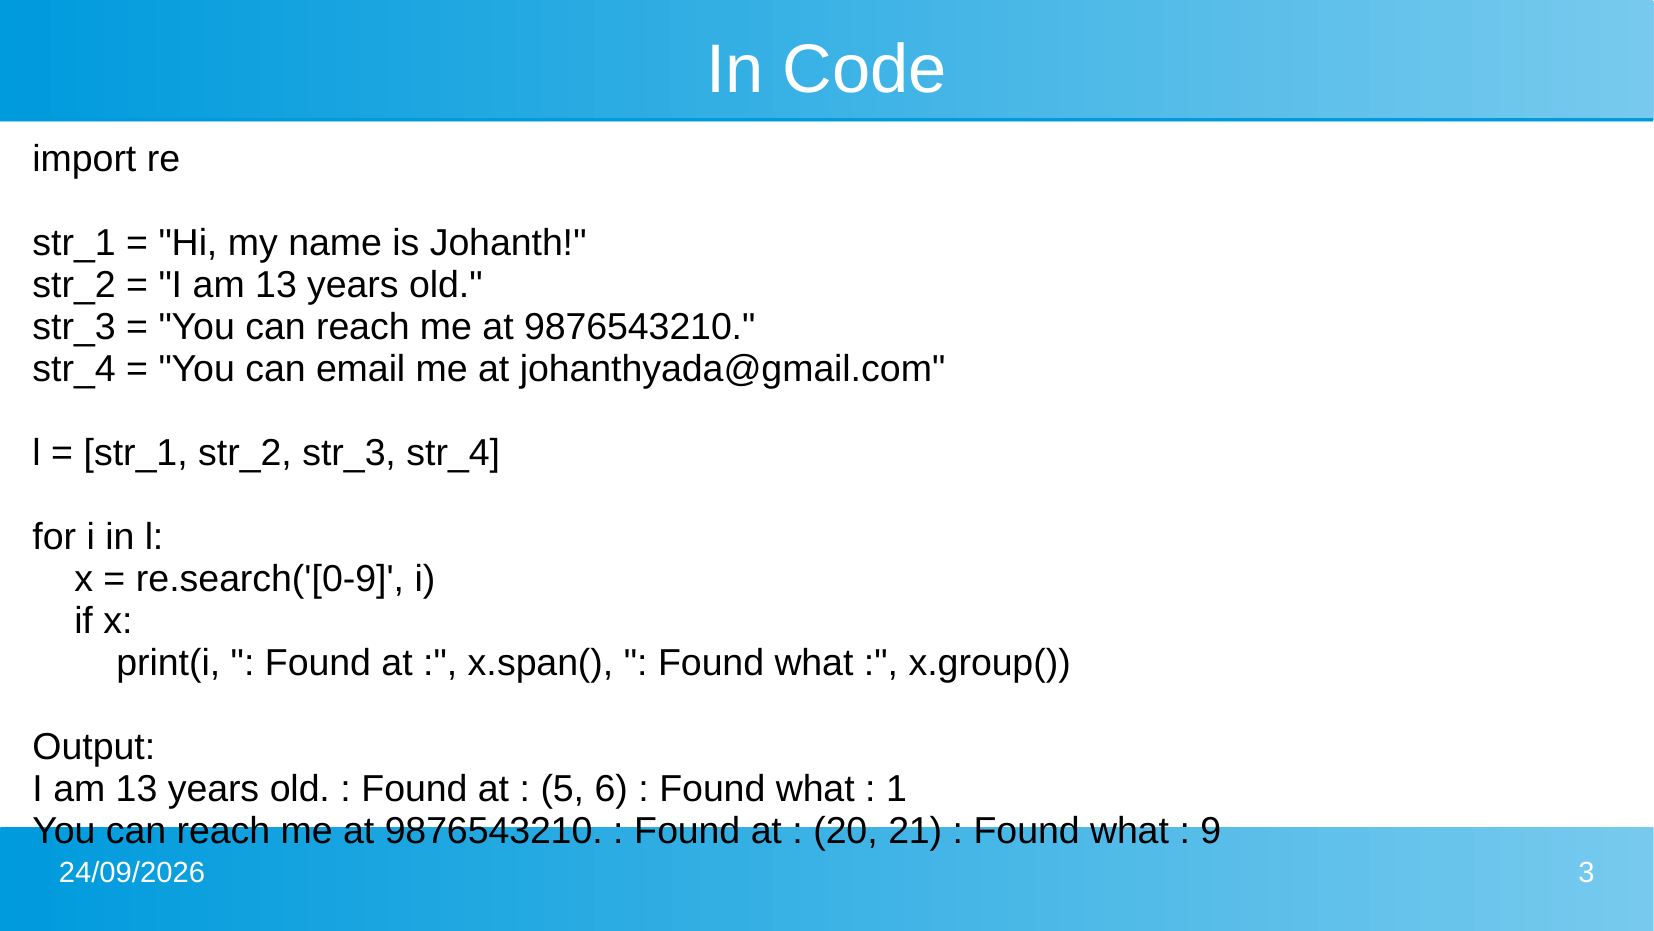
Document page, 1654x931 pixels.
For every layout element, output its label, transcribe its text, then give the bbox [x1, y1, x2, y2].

text_box import re str_1 = "Hi, my name is Johanth!" str_2 = "I am 13 years old." str_3 = "You can reach me at 9876543210." str_4 = "You can email me at johanthyada@gmail.com" l = [str_1, str_2, str_3, str_4] for i in l: x = re.search('[0-9]', i) if x: print(i, ": Found at :", x.span(), ": Found what :", x.group()) Output: I am 13 years old. : Found at : (5, 6) : Found what : 1 You can reach me at 9876543210. : Found at : (20, 21) : Found what : 9 [17, 129, 1554, 859]
title In Code [59, 29, 1595, 108]
